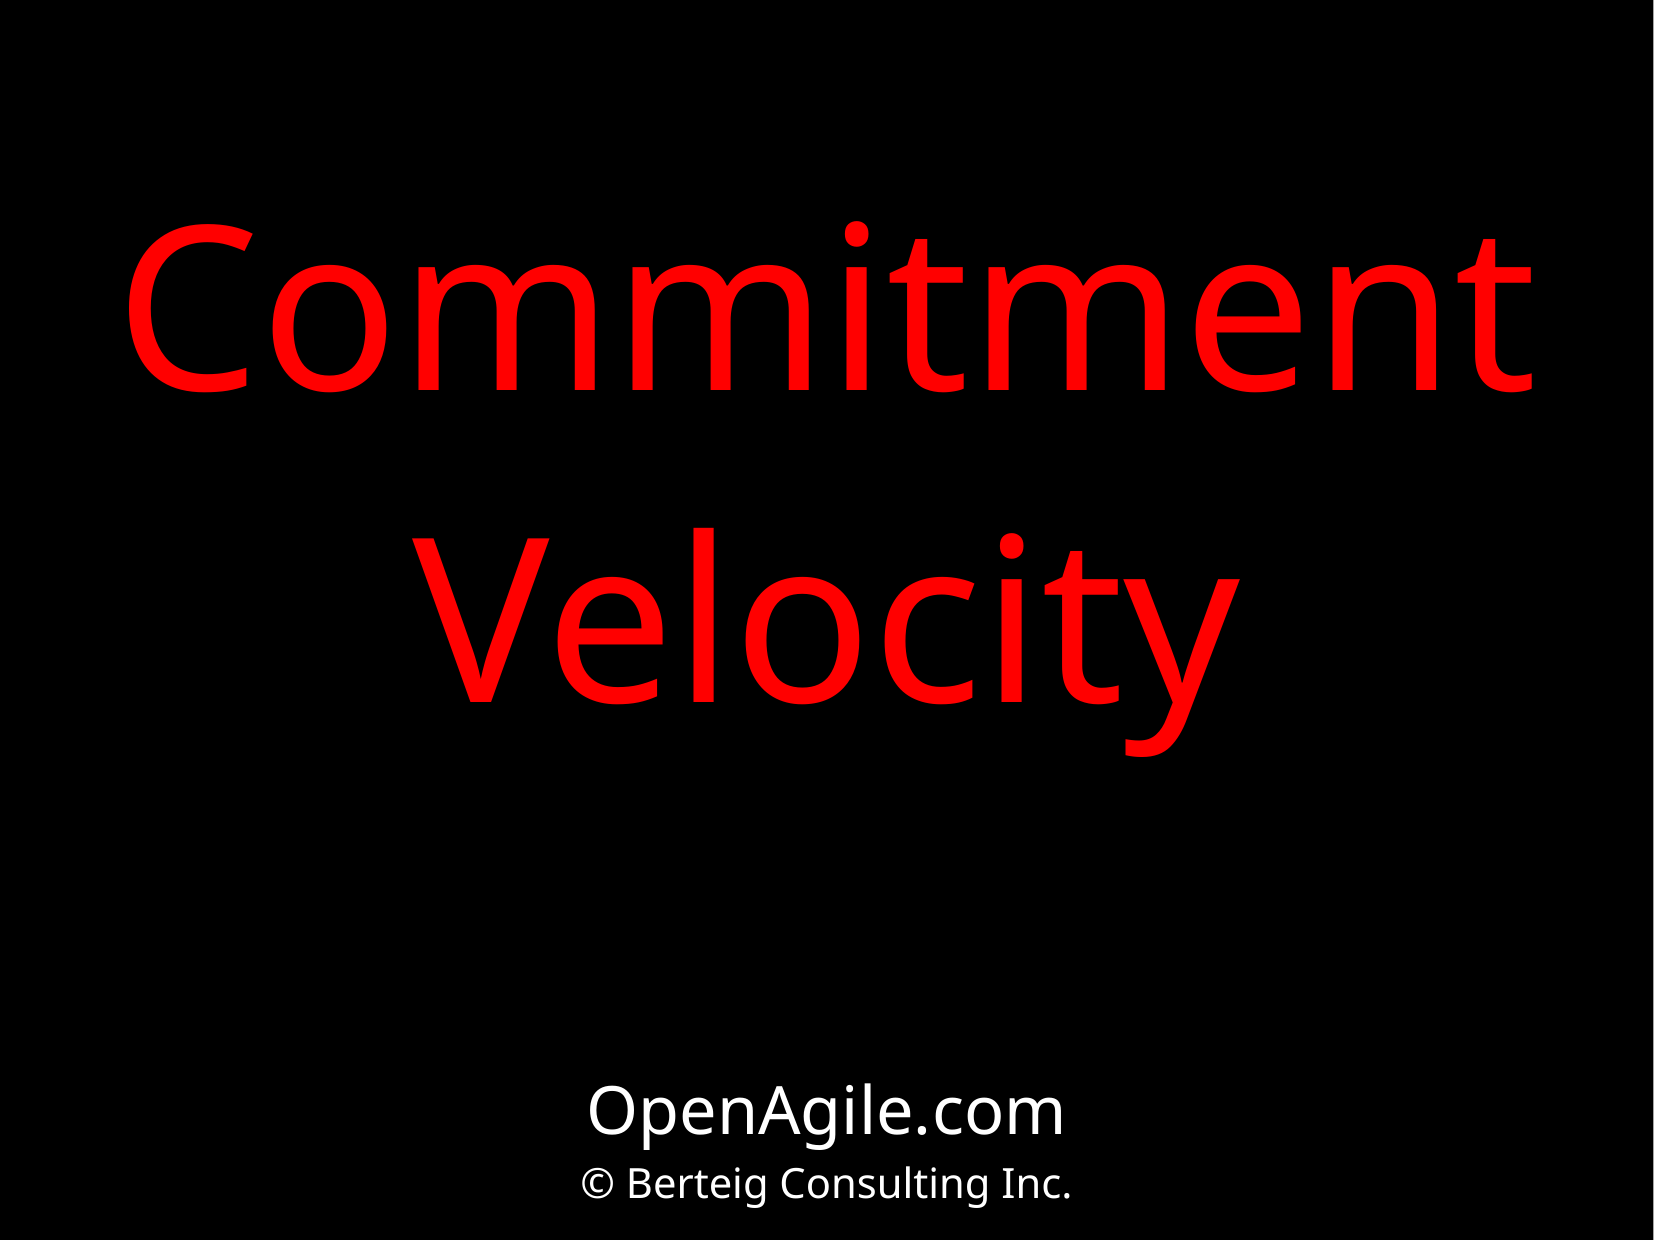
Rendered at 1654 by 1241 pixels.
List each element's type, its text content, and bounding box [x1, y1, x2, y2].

title Commitment Velocity [59, 36, 1595, 879]
